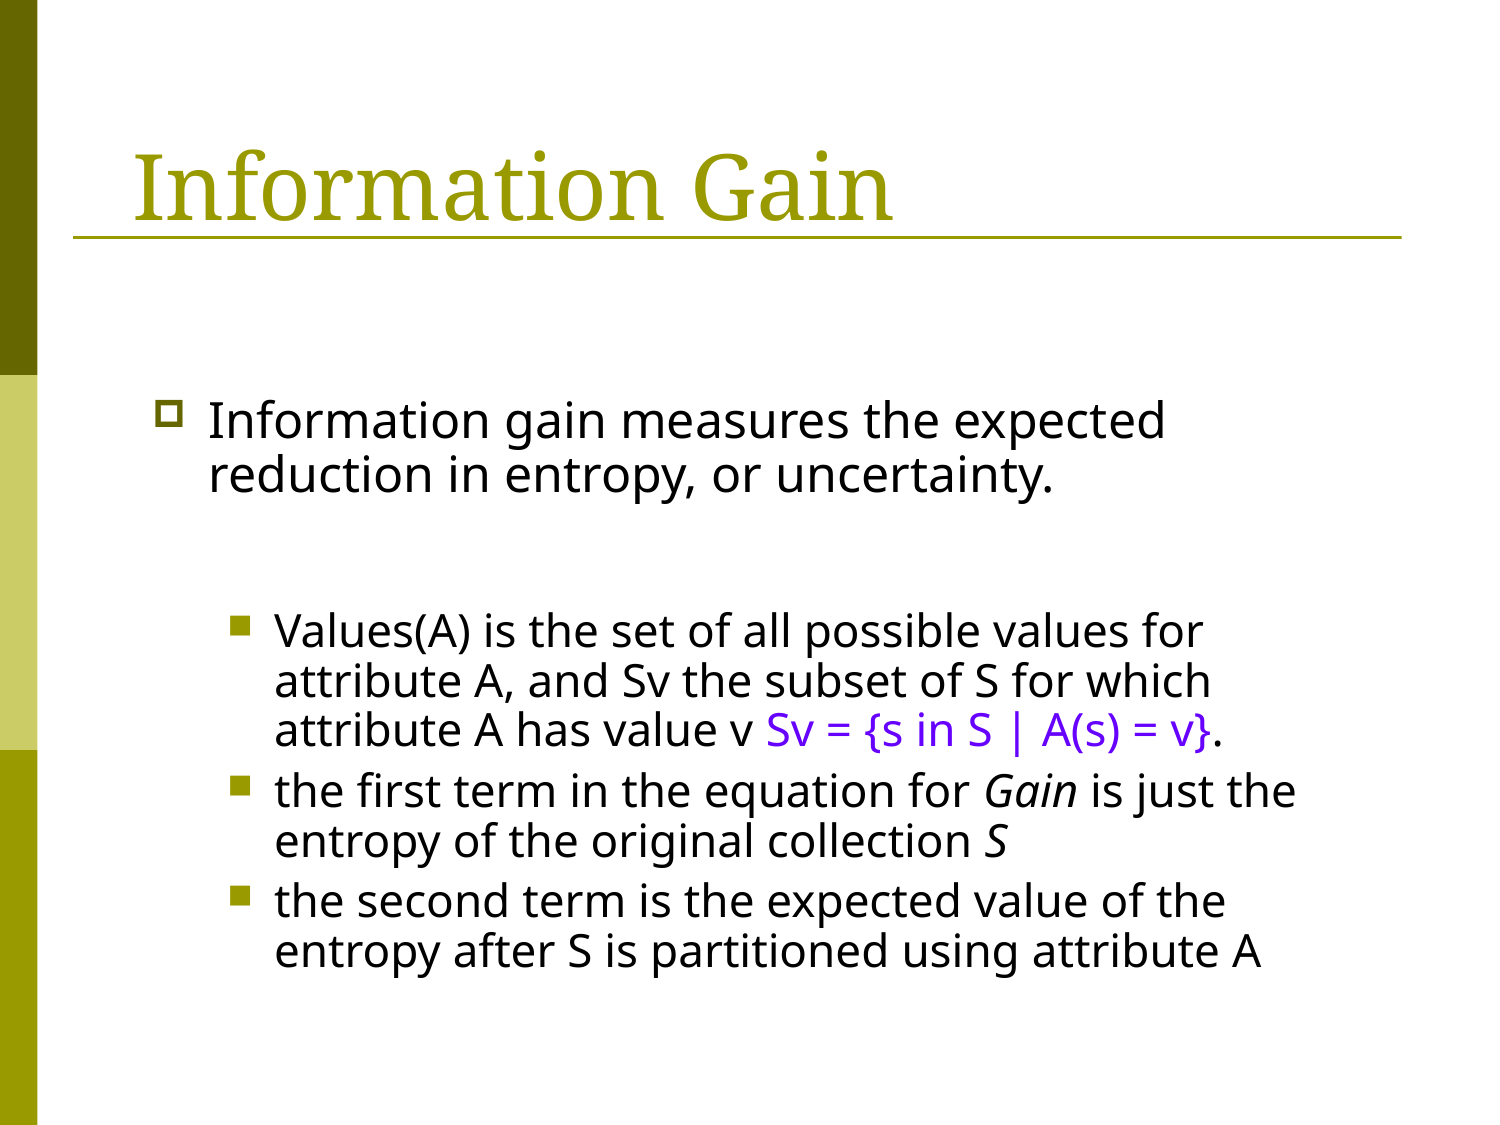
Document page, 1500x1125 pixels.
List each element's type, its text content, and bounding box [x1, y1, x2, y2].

title Information Gain [117, 59, 1418, 247]
list Information gain measures the expected reduction in entropy, or uncertainty. Values(A) is the set of all possible values for attribute A, and Sv the subset of S for which attribute A has value v Sv = {s in S | A(s) = v}. the first term in the equation for Gain is just the entropy of the original collection S the second term is the expected value of the entropy after S is partitioned using attribute A [137, 387, 1398, 999]
